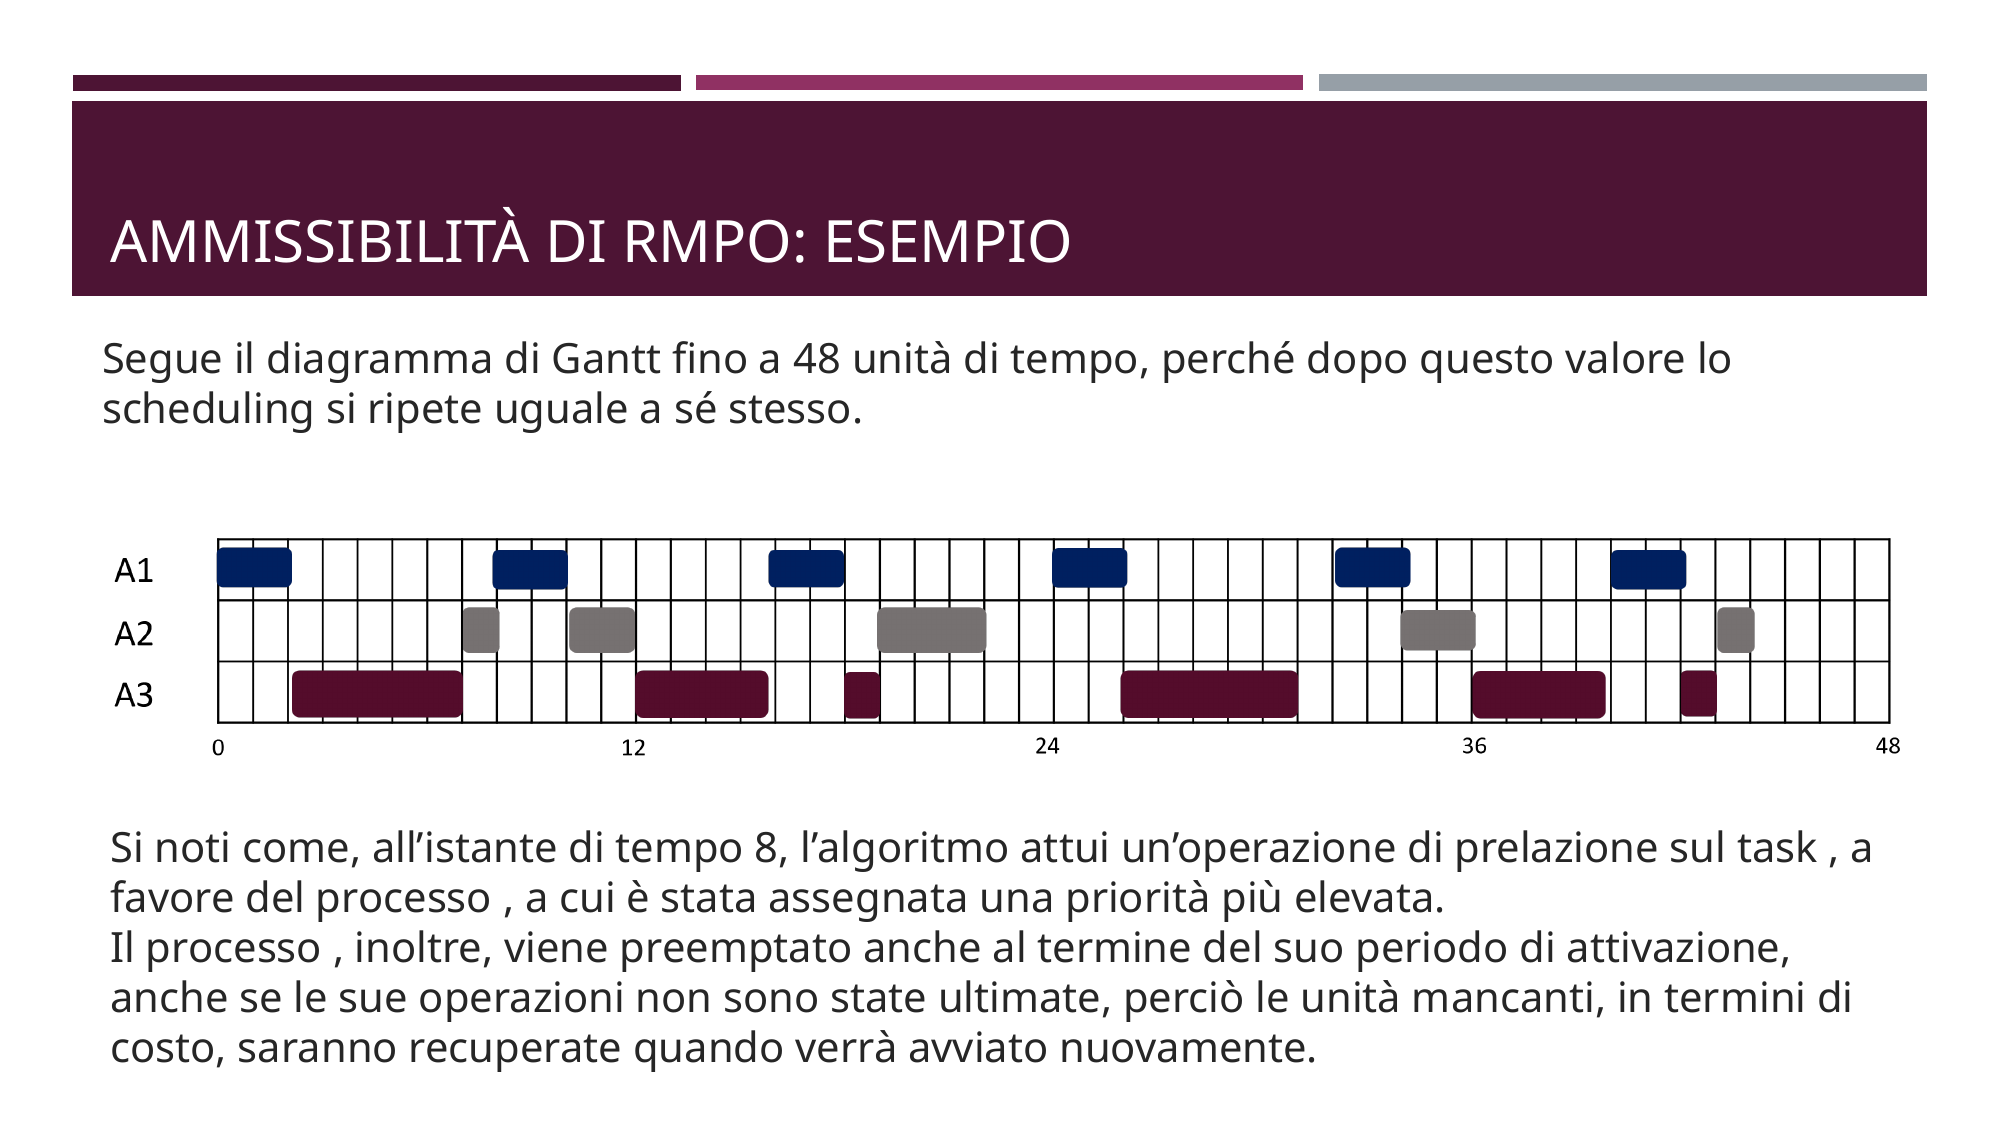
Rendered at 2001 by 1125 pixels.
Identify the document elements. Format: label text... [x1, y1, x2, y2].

text_box Si noti come, all’istante di tempo 8, l’algoritmo attui un’operazione di prelazione sul task , a favore del processo , a cui è stata assegnata una priorità più elevata. Il processo , inoltre, viene preemptato anche al termine del suo periodo di attivazione, anche se le sue operazioni non sono state ultimate, perciò le unità mancanti, in termini di costo, saranno recuperate quando verrà avviato nuovamente. [95, 813, 1918, 1081]
title Ammissibilità di RMPO: esempio [95, 115, 1905, 282]
text_box Segue il diagramma di Gantt fino a 48 unità di tempo, perché dopo questo valore lo scheduling si ripete uguale a sé stesso. [87, 324, 1905, 441]
picture [91, 535, 1918, 777]
